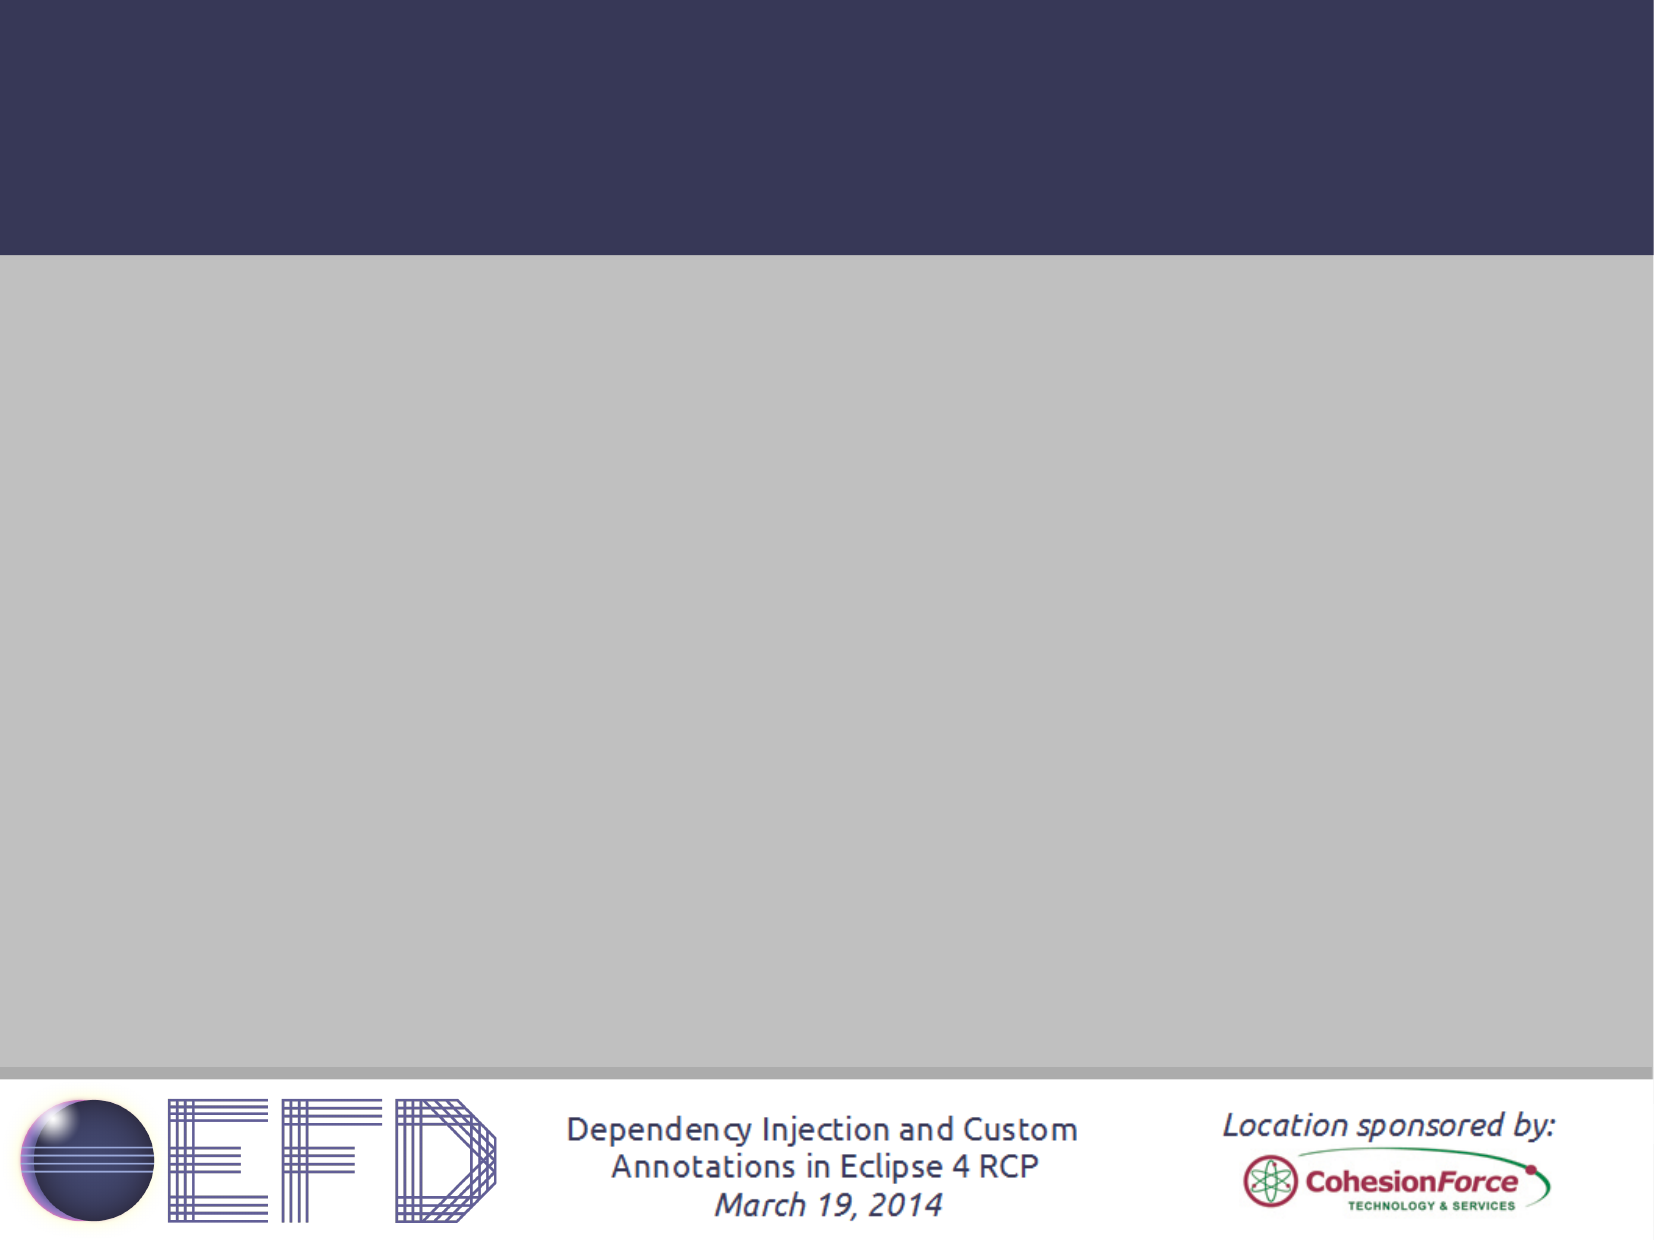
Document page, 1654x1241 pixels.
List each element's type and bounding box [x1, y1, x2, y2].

picture [0, 1079, 497, 1241]
picture [1110, 1104, 1654, 1241]
picture [549, 1082, 1105, 1241]
